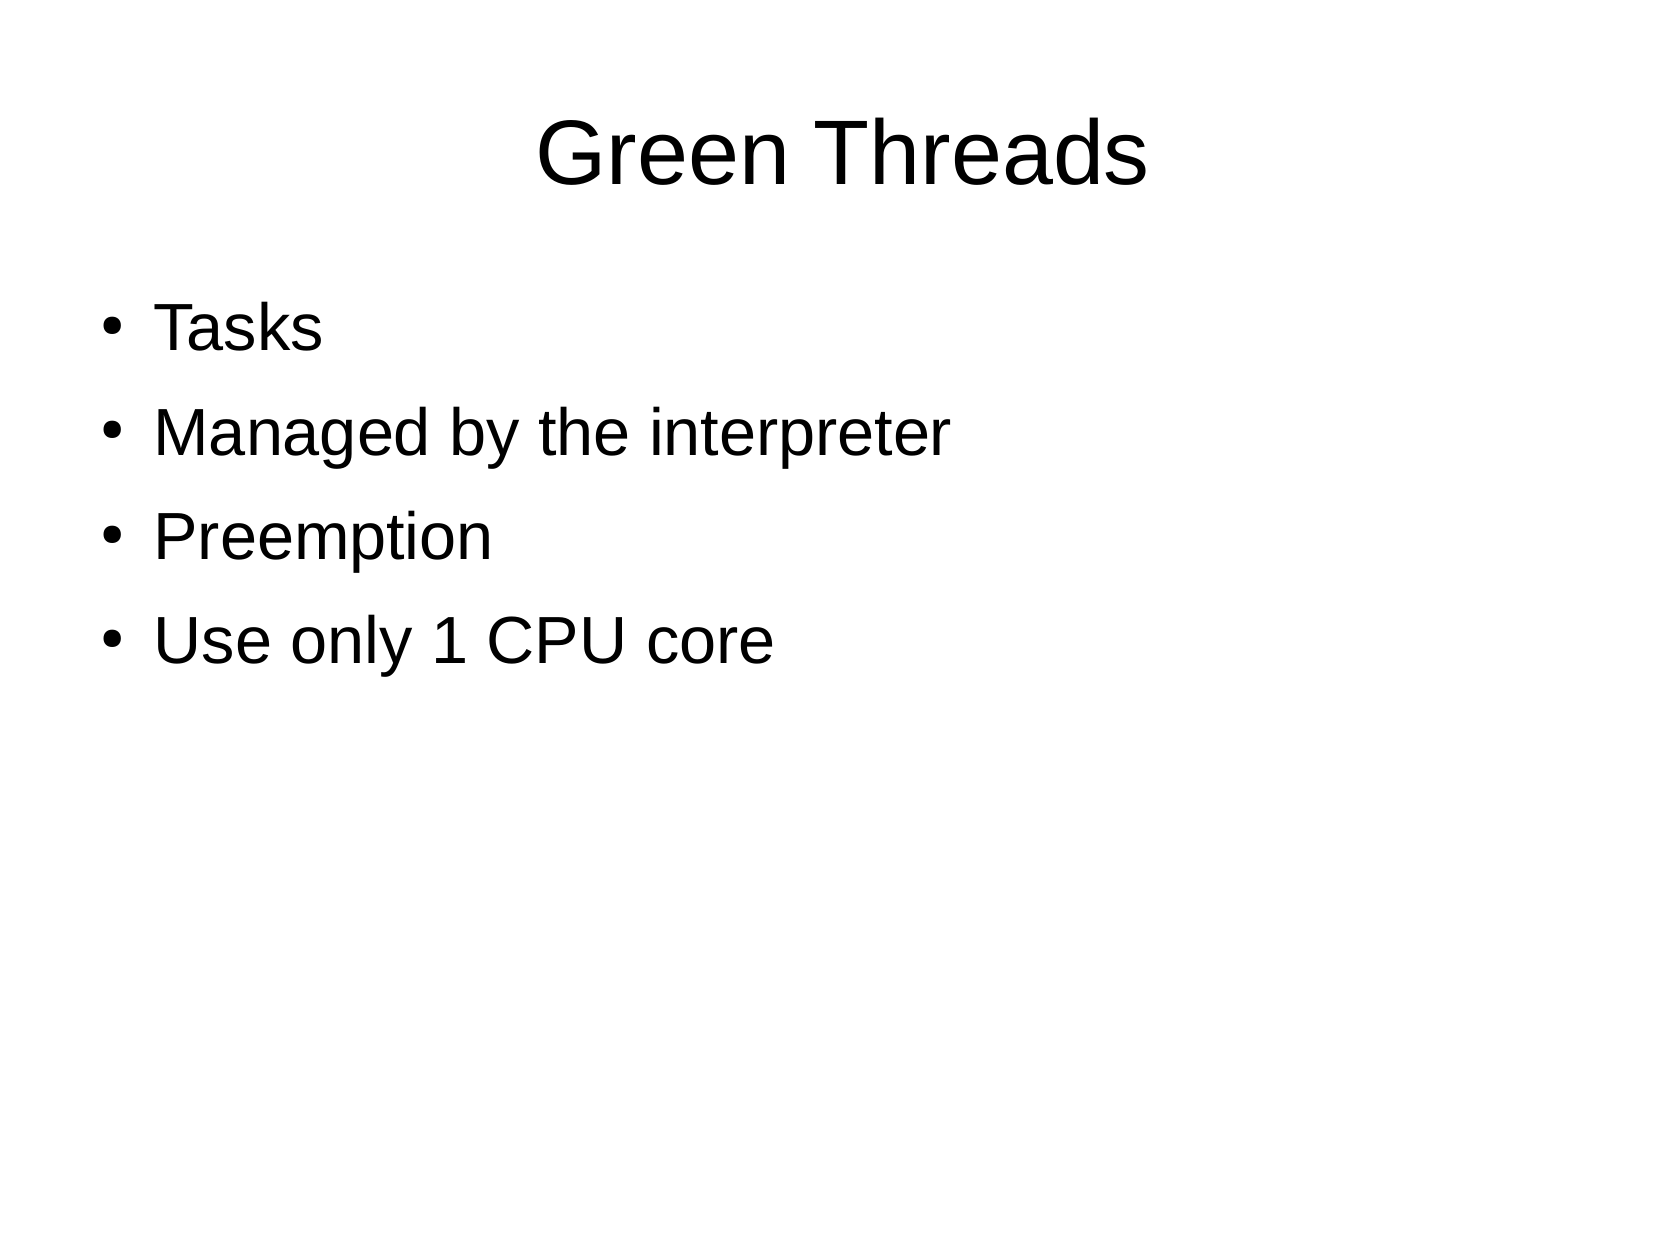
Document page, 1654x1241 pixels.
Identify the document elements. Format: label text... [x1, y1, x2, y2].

title Green Threads [82, 49, 1571, 257]
list Tasks Managed by the interpreter Preemption Use only 1 CPU core [82, 290, 1571, 1109]
